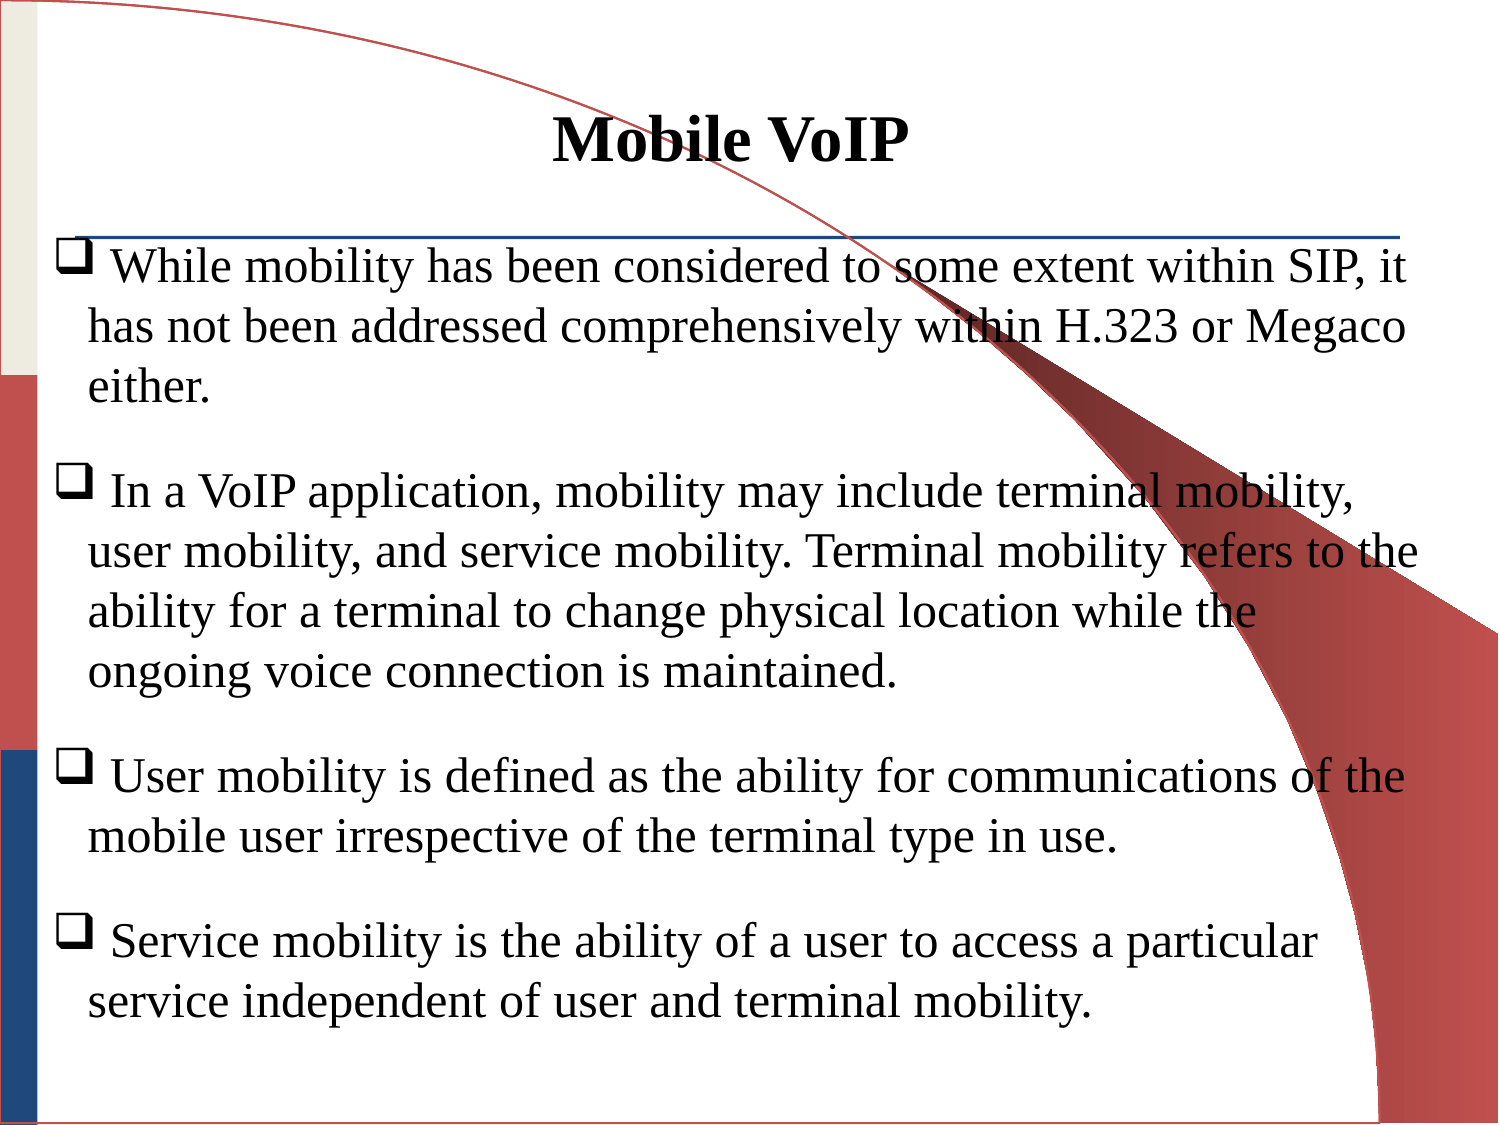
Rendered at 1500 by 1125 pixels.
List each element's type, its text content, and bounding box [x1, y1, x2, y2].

text_box Mobile VoIP [62, 87, 1400, 183]
text_box While mobility has been considered to some extent within SIP, it has not been addressed comprehensively within H.323 or Megaco either. In a VoIP application, mobility may include terminal mobility, user mobility, and service mobility. Terminal mobility refers to the ability for a terminal to change physical location while the ongoing voice connection is maintained. User mobility is defined as the ability for communications of the mobile user irrespective of the terminal type in use. Service mobility is the ability of a user to access a particular service independent of user and terminal mobility. [37, 224, 1438, 1080]
